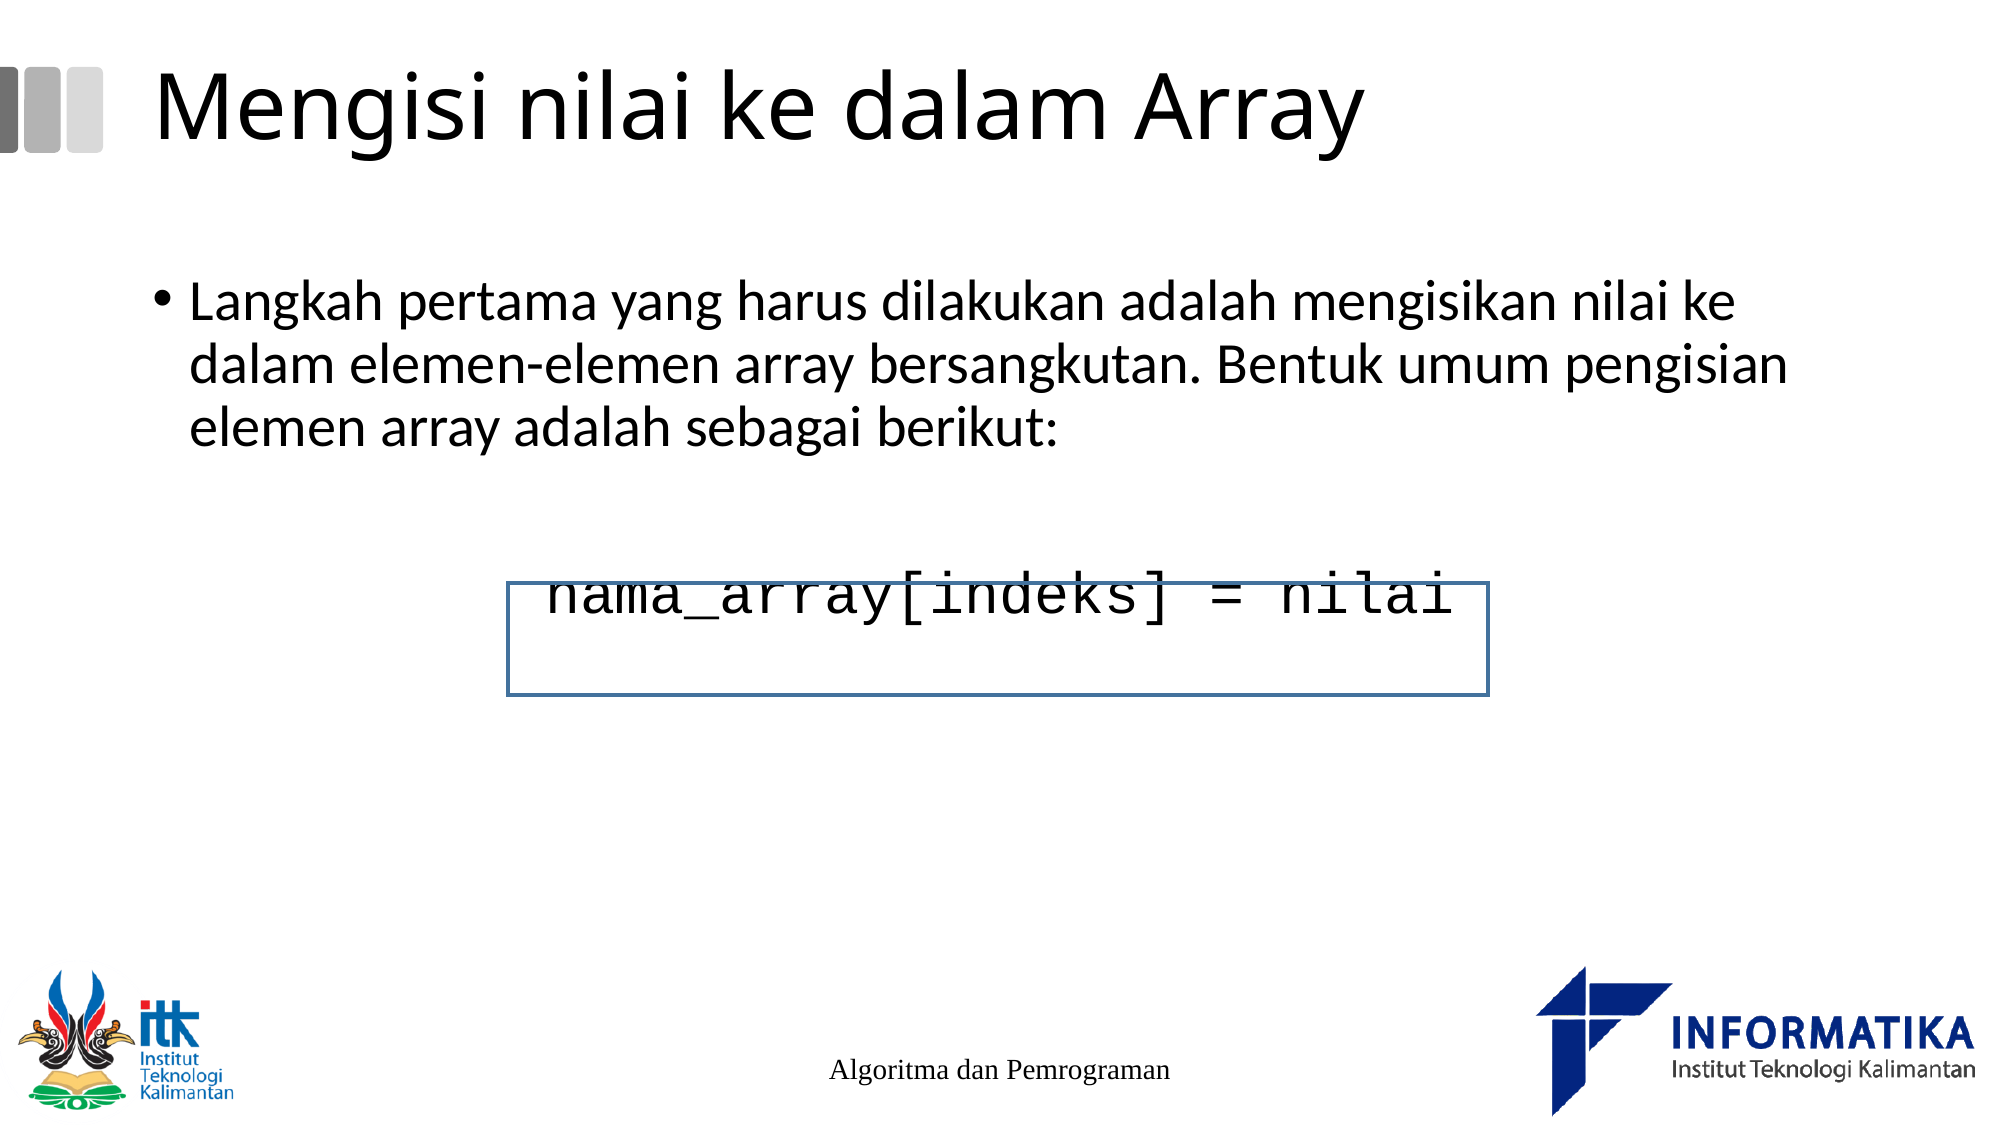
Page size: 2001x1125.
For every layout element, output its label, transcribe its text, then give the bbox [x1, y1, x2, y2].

picture [0, 935, 252, 1125]
list Langkah pertama yang harus dilakukan adalah mengisikan nilai ke dalam elemen-elemen array bersangkutan. Bentuk umum pengisian elemen array adalah sebagai berikut: nama_array[indeks] = nilai [137, 262, 1863, 977]
picture [1534, 965, 1976, 1118]
title Mengisi nilai ke dalam Array [137, 1, 1863, 219]
